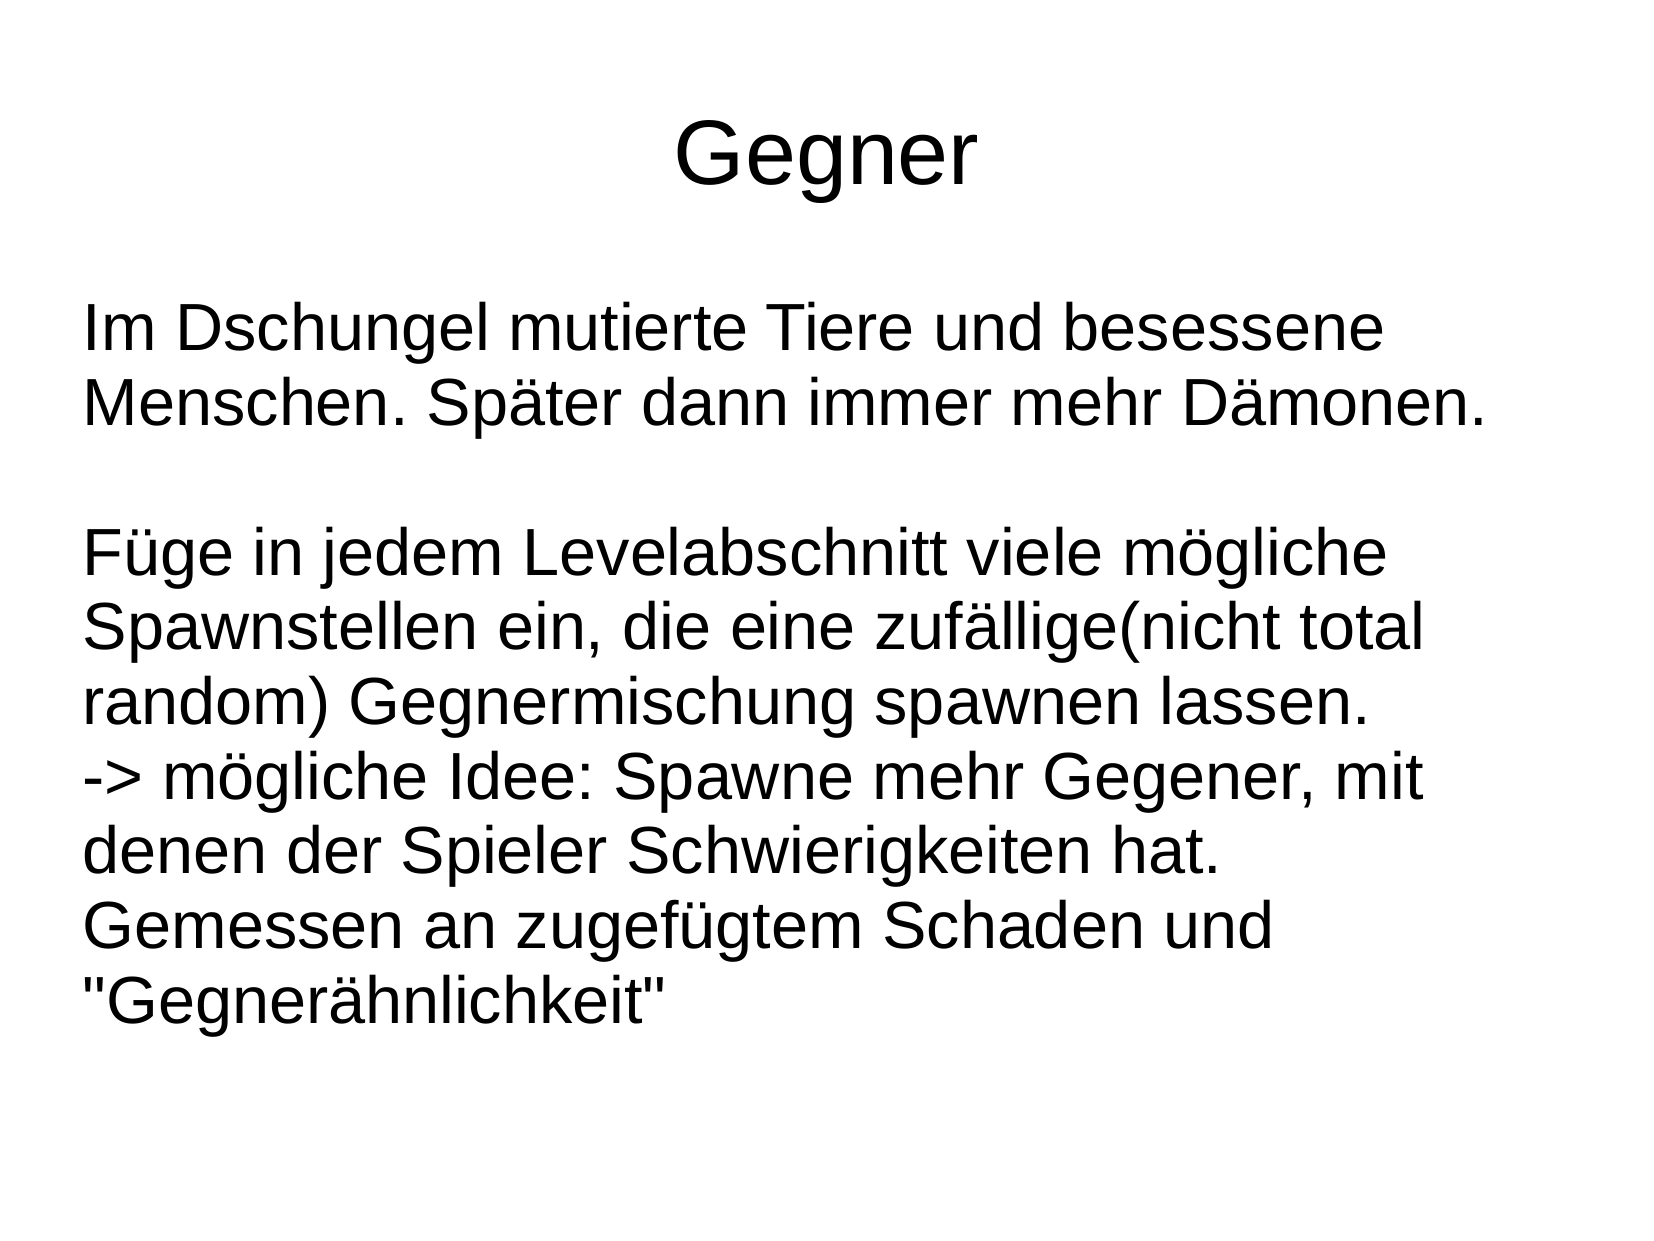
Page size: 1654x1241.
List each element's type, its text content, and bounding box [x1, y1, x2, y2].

title Gegner [82, 49, 1571, 257]
subtitle Im Dschungel mutierte Tiere und besessene Menschen. Später dann immer mehr Dämonen. Füge in jedem Levelabschnitt viele mögliche Spawnstellen ein, die eine zufällige(nicht total random) Gegnermischung spawnen lassen. -> mögliche Idee: Spawne mehr Gegener, mit denen der Spieler Schwierigkeiten hat. Gemessen an zugefügtem Schaden und "Gegnerähnlichkeit" [82, 290, 1571, 1038]
